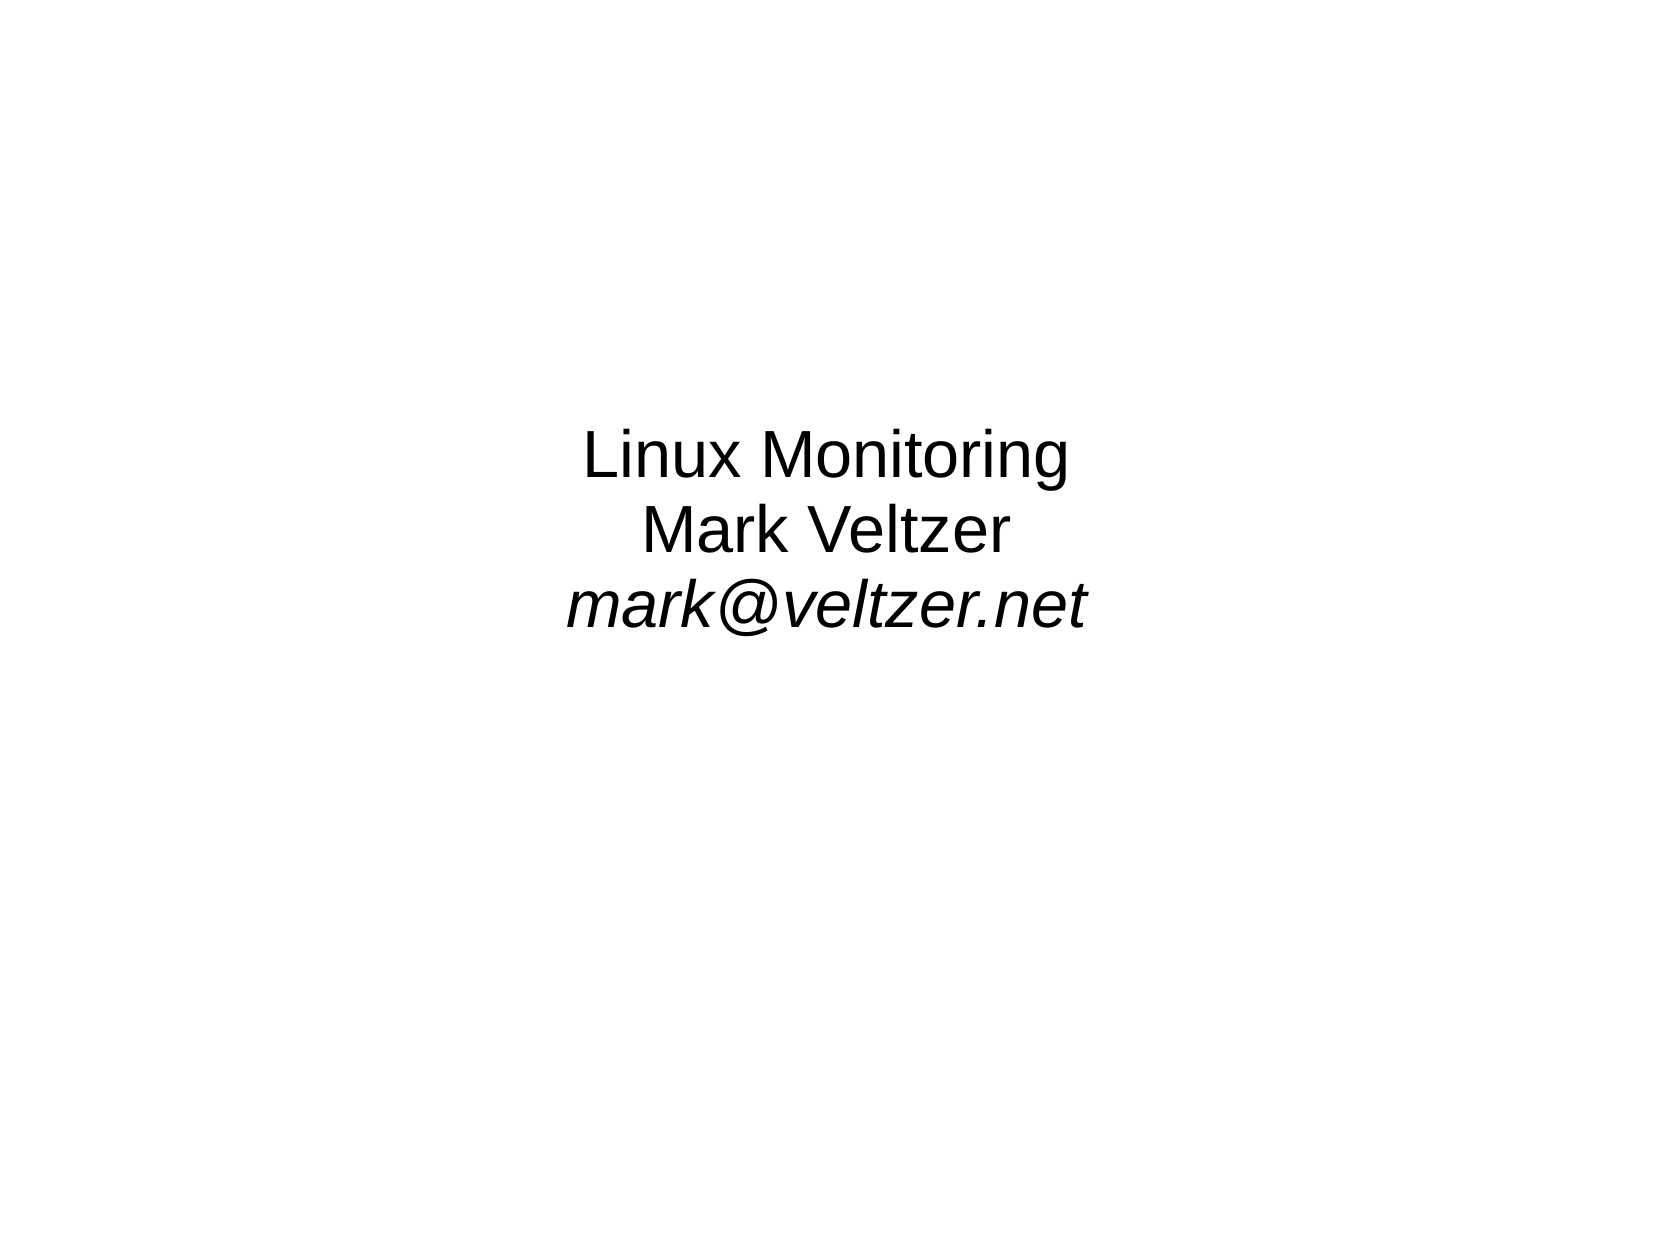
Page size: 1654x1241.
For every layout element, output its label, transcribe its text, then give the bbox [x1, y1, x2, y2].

subtitle Linux Monitoring Mark Veltzer mark@veltzer.net [82, 49, 1571, 1010]
